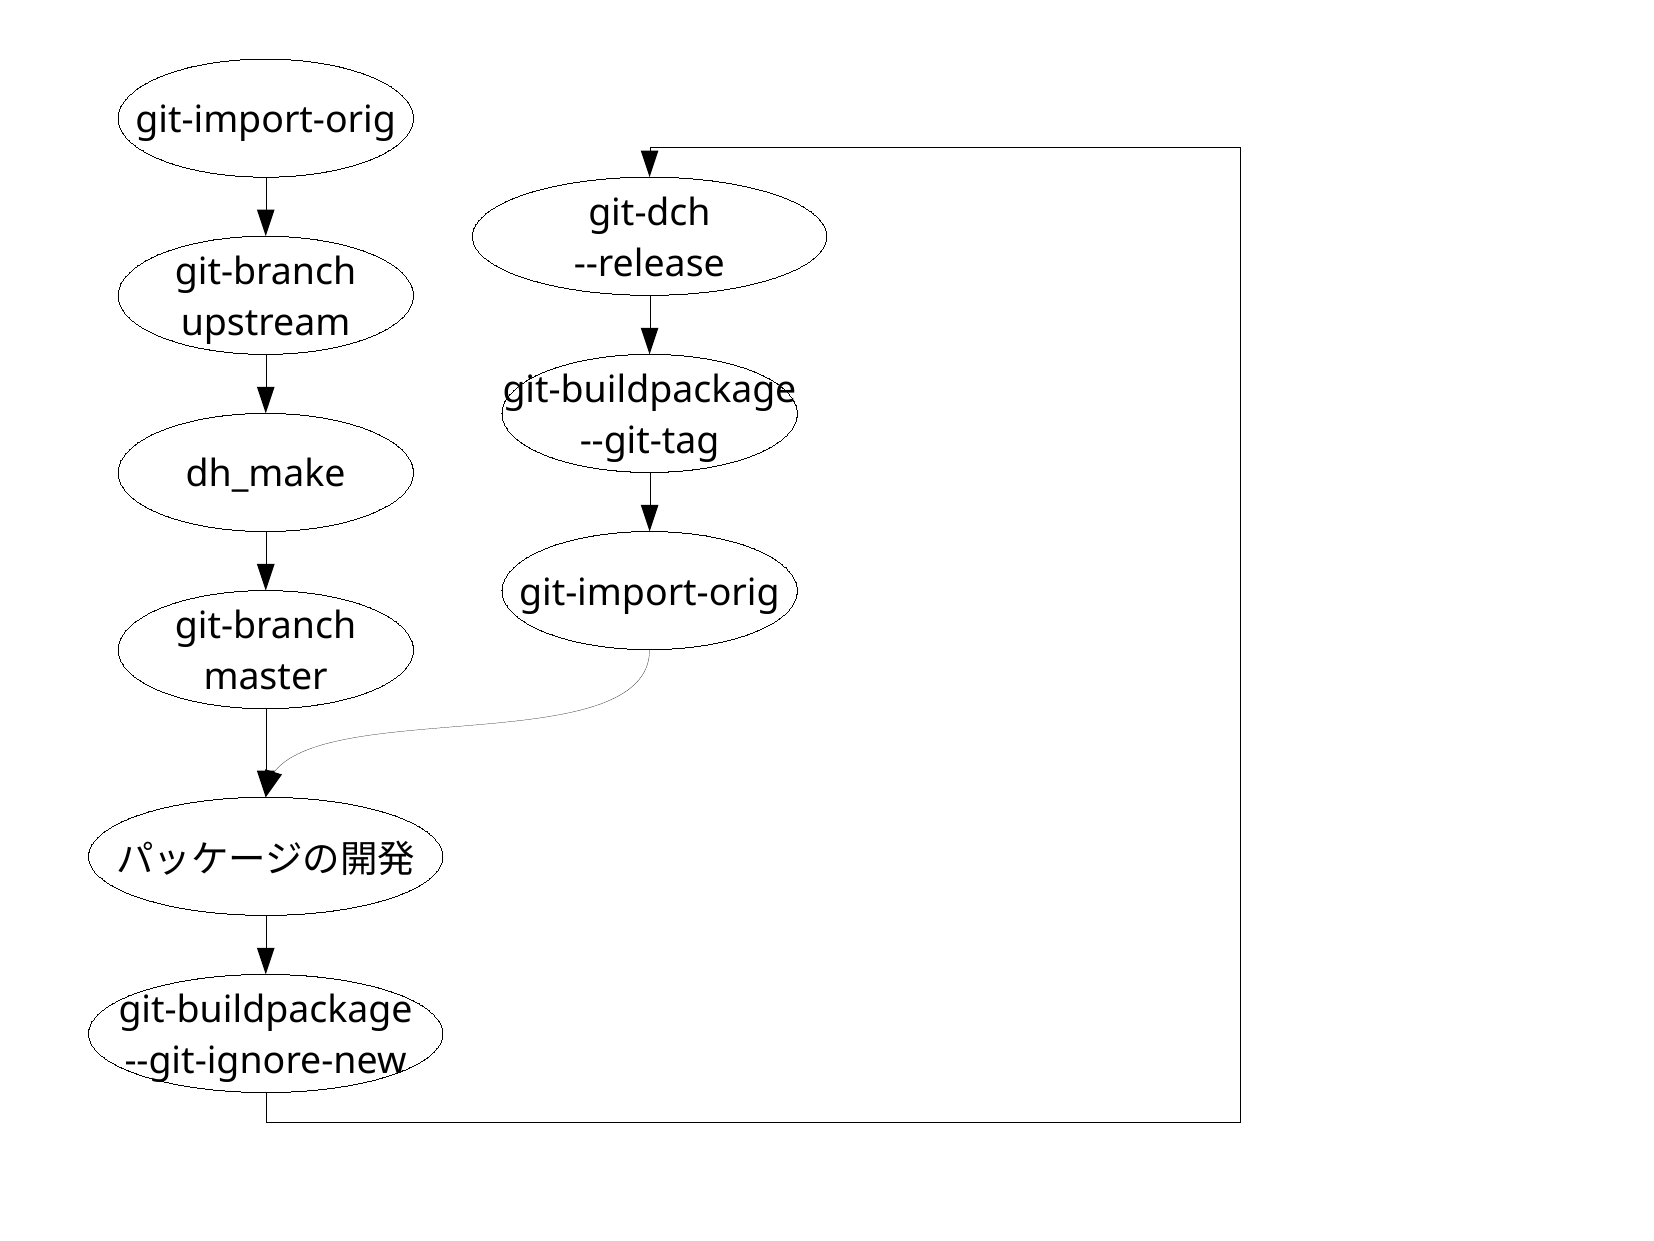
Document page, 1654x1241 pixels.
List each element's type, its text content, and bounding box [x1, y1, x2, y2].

text_box git-import-orig [501, 531, 798, 650]
text_box git-branch master [118, 590, 414, 709]
text_box dh_make [118, 413, 414, 532]
text_box git-branch upstream [118, 236, 414, 355]
text_box git-buildpackage --git-tag [501, 354, 798, 473]
text_box パッケージの開発 [88, 797, 443, 916]
text_box git-dch --release [472, 177, 827, 296]
text_box git-import-orig [118, 59, 414, 178]
text_box git-buildpackage --git-ignore-new [88, 974, 443, 1093]
